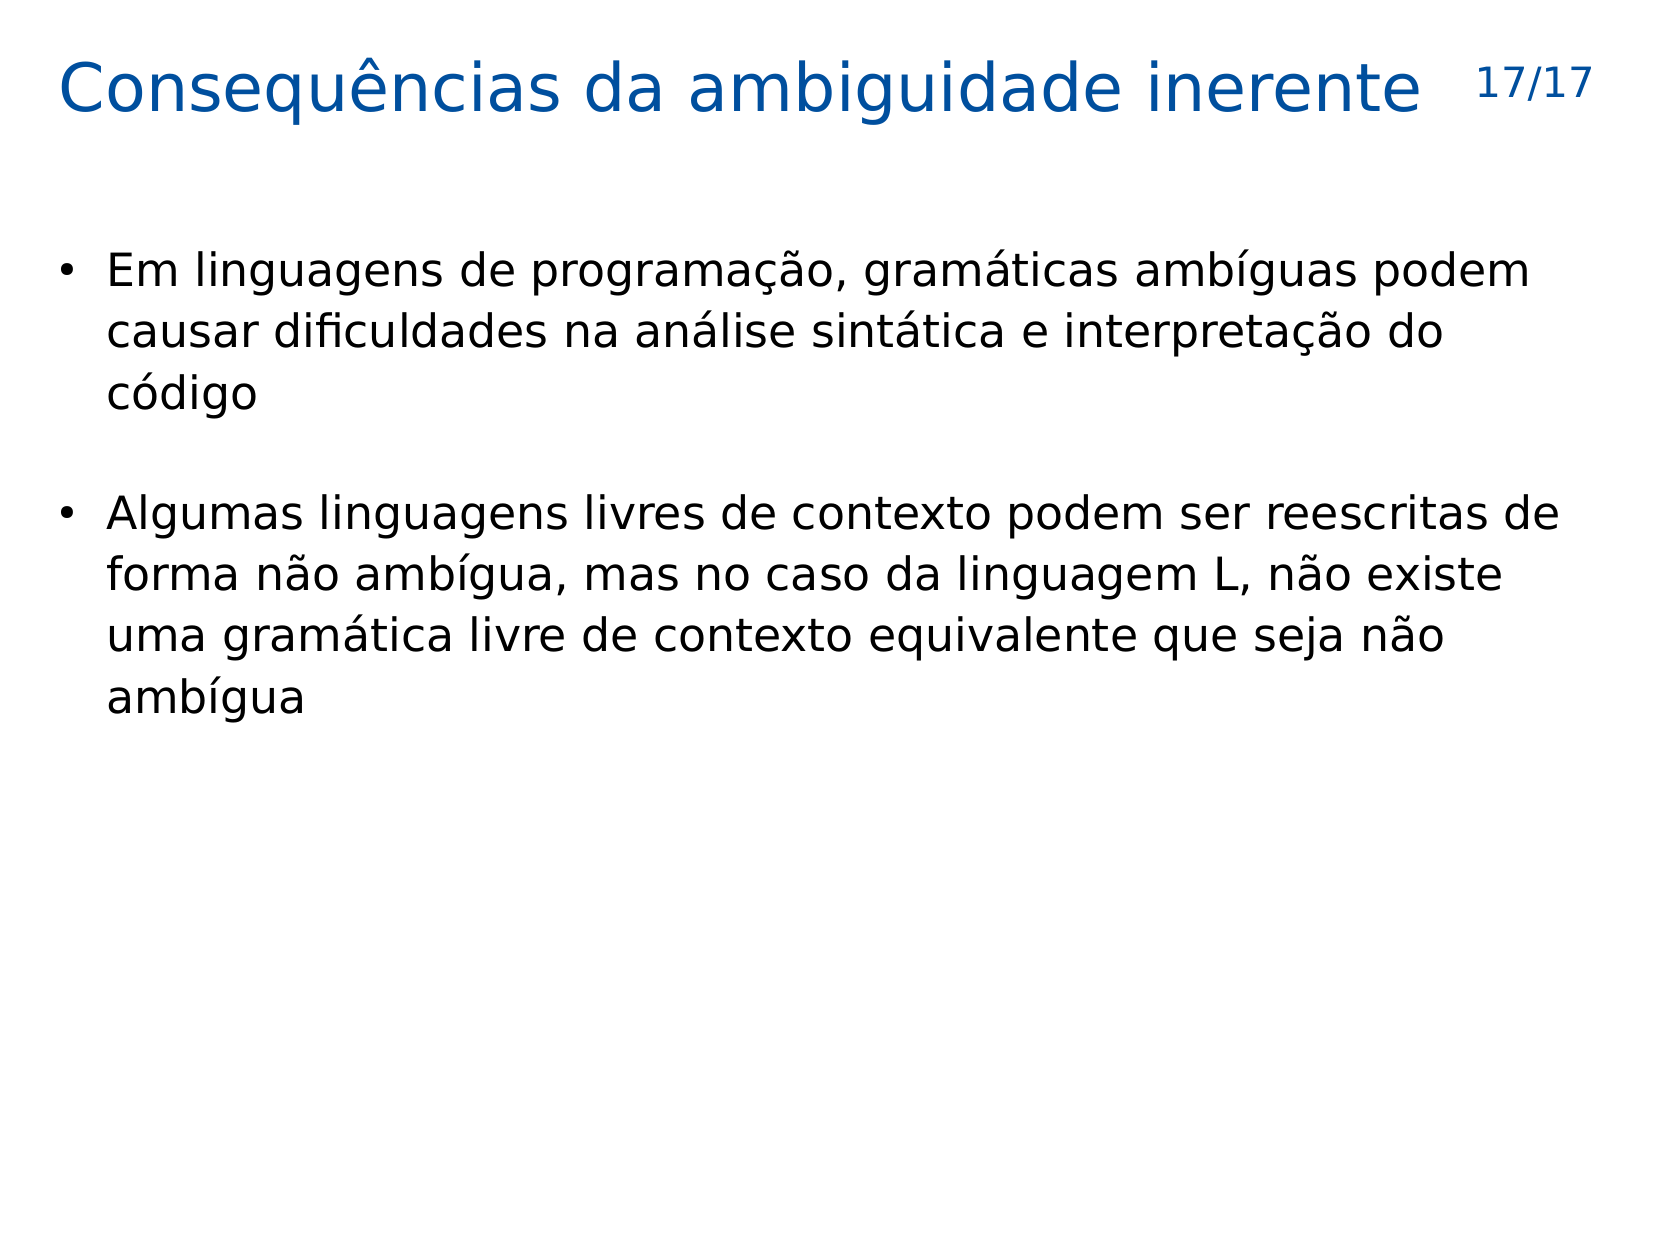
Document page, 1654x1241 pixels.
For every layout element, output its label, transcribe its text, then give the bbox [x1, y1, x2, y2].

title Consequências da ambiguidade inerente [59, 29, 1625, 148]
list Em linguagens de programação, gramáticas ambíguas podem causar dificuldades na análise sintática e interpretação do código Algumas linguagens livres de contexto podem ser reescritas de forma não ambígua, mas no caso da linguagem L, não existe uma gramática livre de contexto equivalente que seja não ambígua [59, 236, 1595, 1211]
